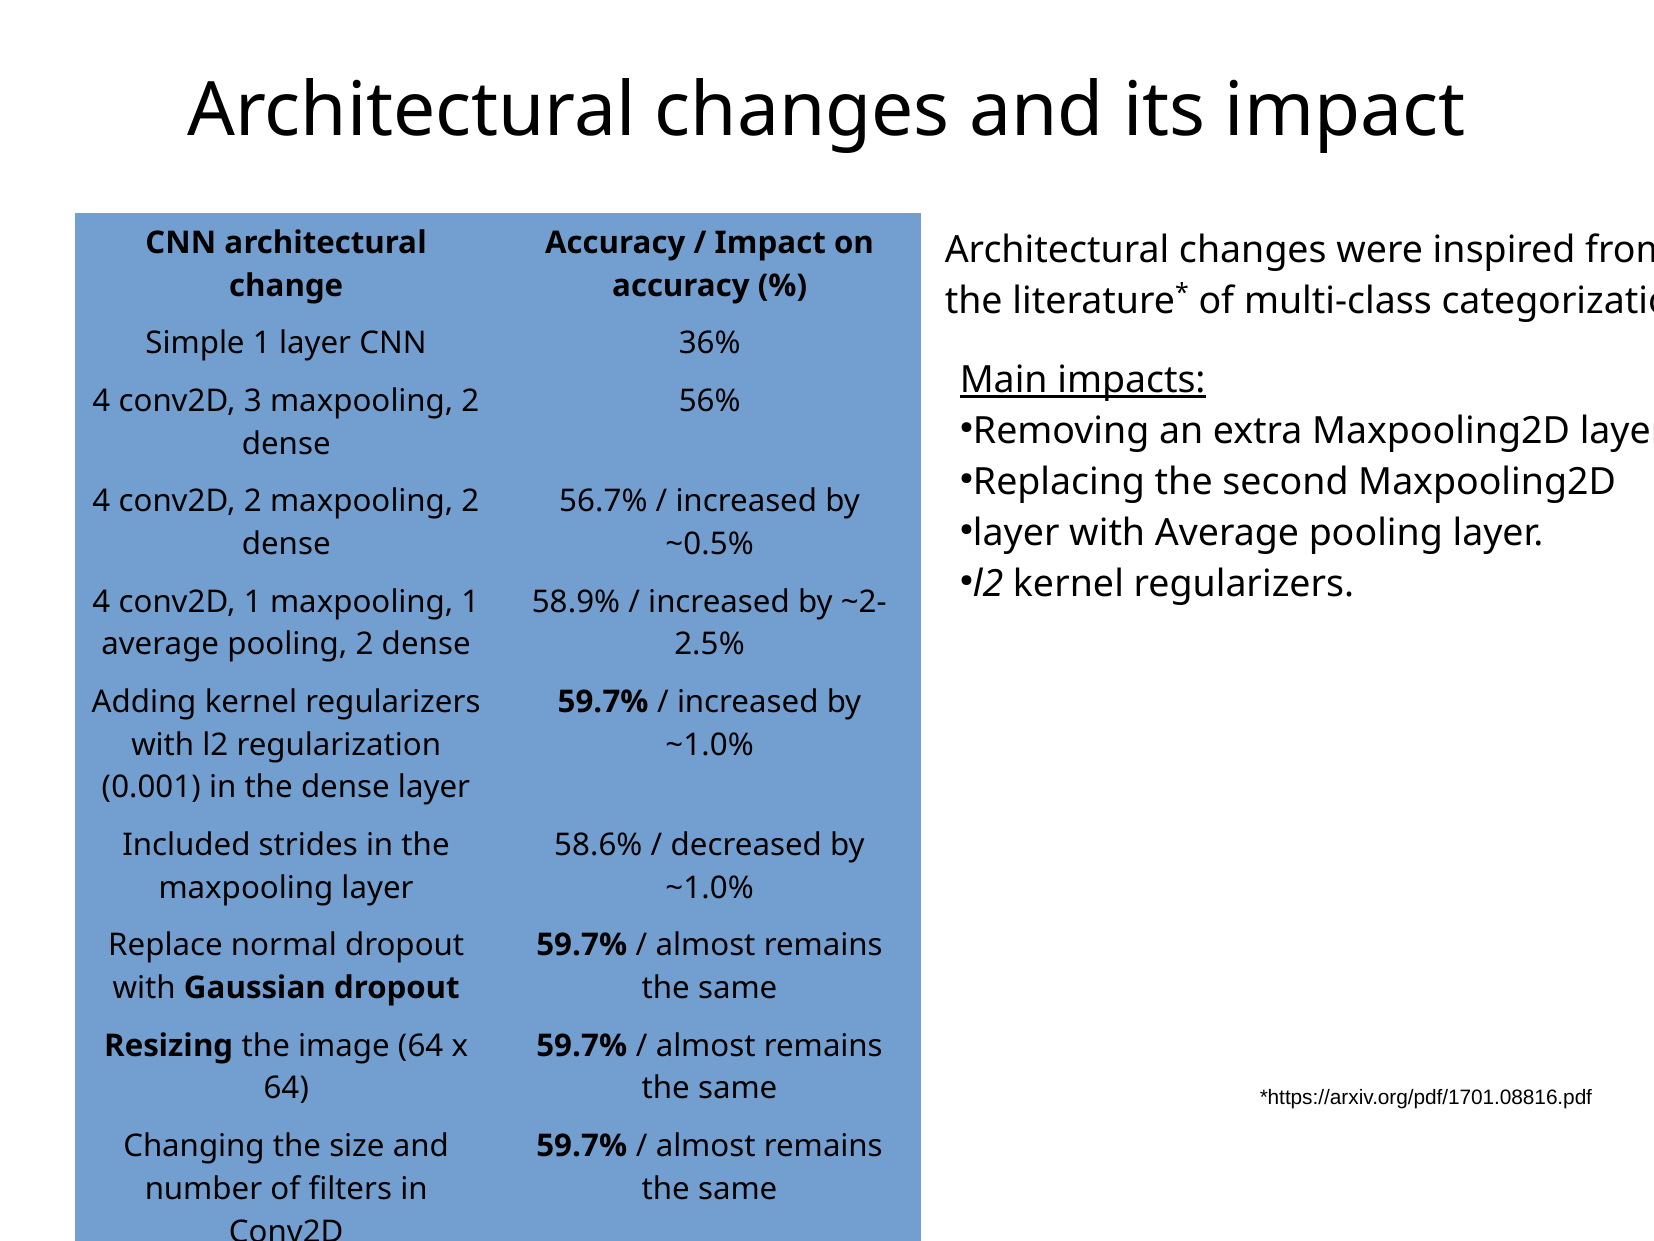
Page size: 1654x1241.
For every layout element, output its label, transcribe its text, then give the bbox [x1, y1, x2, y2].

text_box Architectural changes were inspired from the literature* of multi-class categorization. [930, 214, 1654, 321]
table_cell Included strides in the maxpooling layer [75, 815, 498, 915]
table_cell 59.7% / almost remains the same [498, 1015, 921, 1116]
table_header Accuracy / Impact on accuracy (%) [498, 213, 921, 313]
table_cell Changing the size and number of filters in Conv2D [75, 1116, 498, 1241]
title Architectural changes and its impact [82, 15, 1571, 196]
table_cell 4 conv2D, 3 maxpooling, 2 dense [75, 371, 498, 471]
table_cell Simple 1 layer CNN [75, 313, 498, 371]
table_cell 59.7% / increased by ~1.0% [498, 672, 921, 815]
table_cell 56.7% / increased by ~0.5% [498, 471, 921, 571]
table_header CNN architectural change [75, 213, 498, 313]
table_cell 59.7% / almost remains the same [498, 1116, 921, 1241]
table_cell Resizing the image (64 x 64) [75, 1015, 498, 1116]
table_cell 58.9% / increased by ~2-2.5% [498, 571, 921, 672]
table_cell Replace normal dropout with Gaussian dropout [75, 915, 498, 1015]
table_cell 36% [498, 313, 921, 371]
table_cell 4 conv2D, 2 maxpooling, 2 dense [75, 471, 498, 571]
table_cell 4 conv2D, 1 maxpooling, 1 average pooling, 2 dense [75, 571, 498, 672]
table_cell 56% [498, 371, 921, 471]
table_cell 58.6% / decreased by ~1.0% [498, 815, 921, 915]
table_cell Adding kernel regularizers with l2 regularization (0.001) in the dense layer [75, 672, 498, 815]
text_box *https://arxiv.org/pdf/1701.08816.pdf [1245, 1078, 1636, 1141]
table_cell 59.7% / almost remains the same [498, 915, 921, 1015]
text_box Main impacts: Removing an extra Maxpooling2D layer. Replacing the second Maxpooling2D layer with Average pooling layer. l2 kernel regularizers. [945, 345, 1654, 632]
